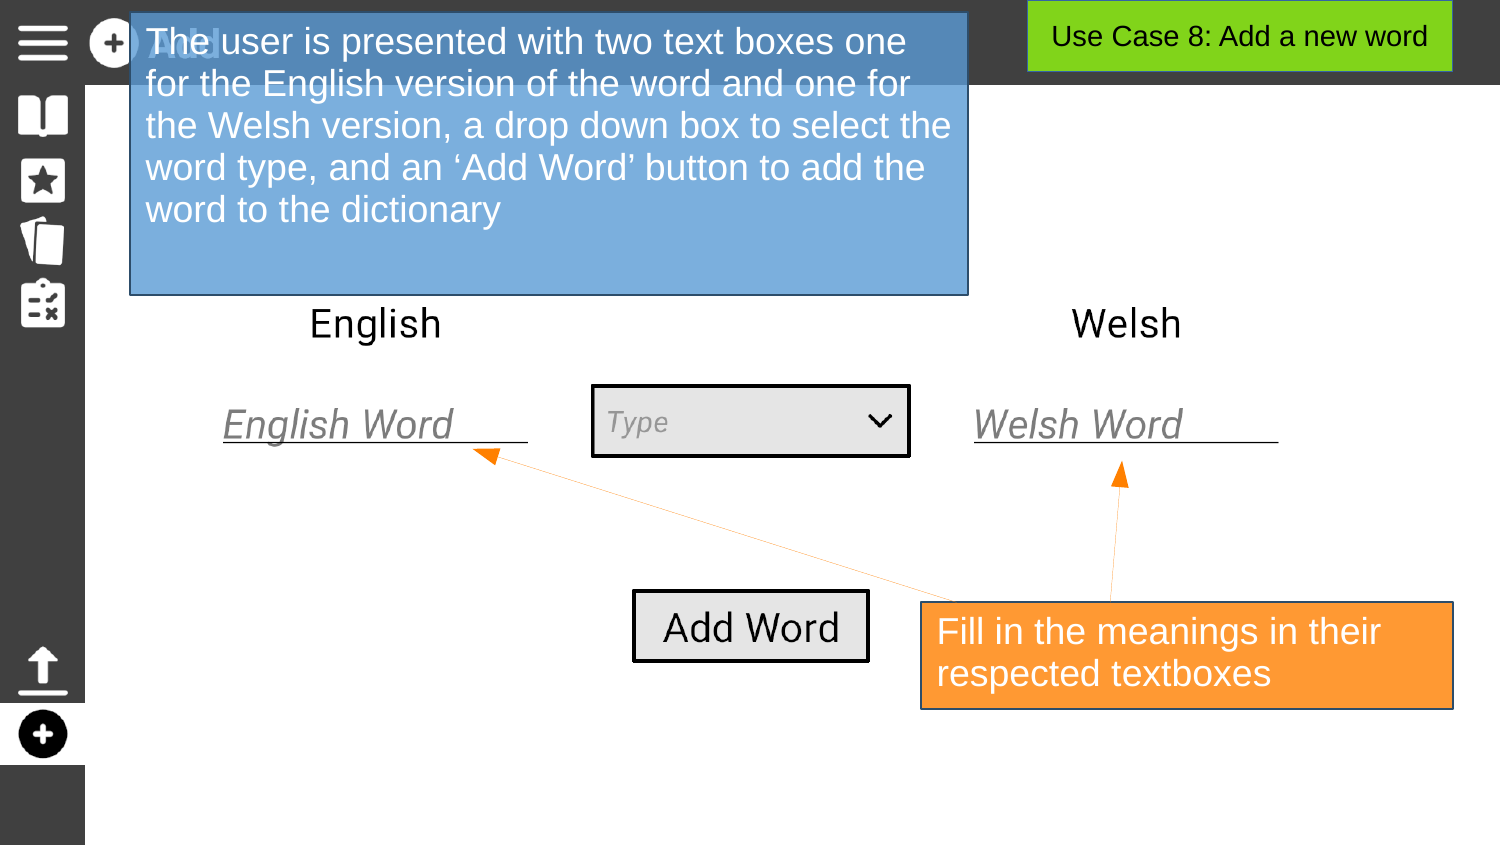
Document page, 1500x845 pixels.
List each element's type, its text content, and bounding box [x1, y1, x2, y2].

text_box The user is presented with two text boxes one for the English version of the word and one for the Welsh version, a drop down box to select the word type, and an ‘Add Word’ button to add the word to the dictionary [129, 11, 969, 296]
picture [0, 0, 1500, 845]
text_box Fill in the meanings in their respected textboxes [920, 602, 1453, 709]
text_box Use Case 8: Add a new word [1027, 0, 1453, 72]
